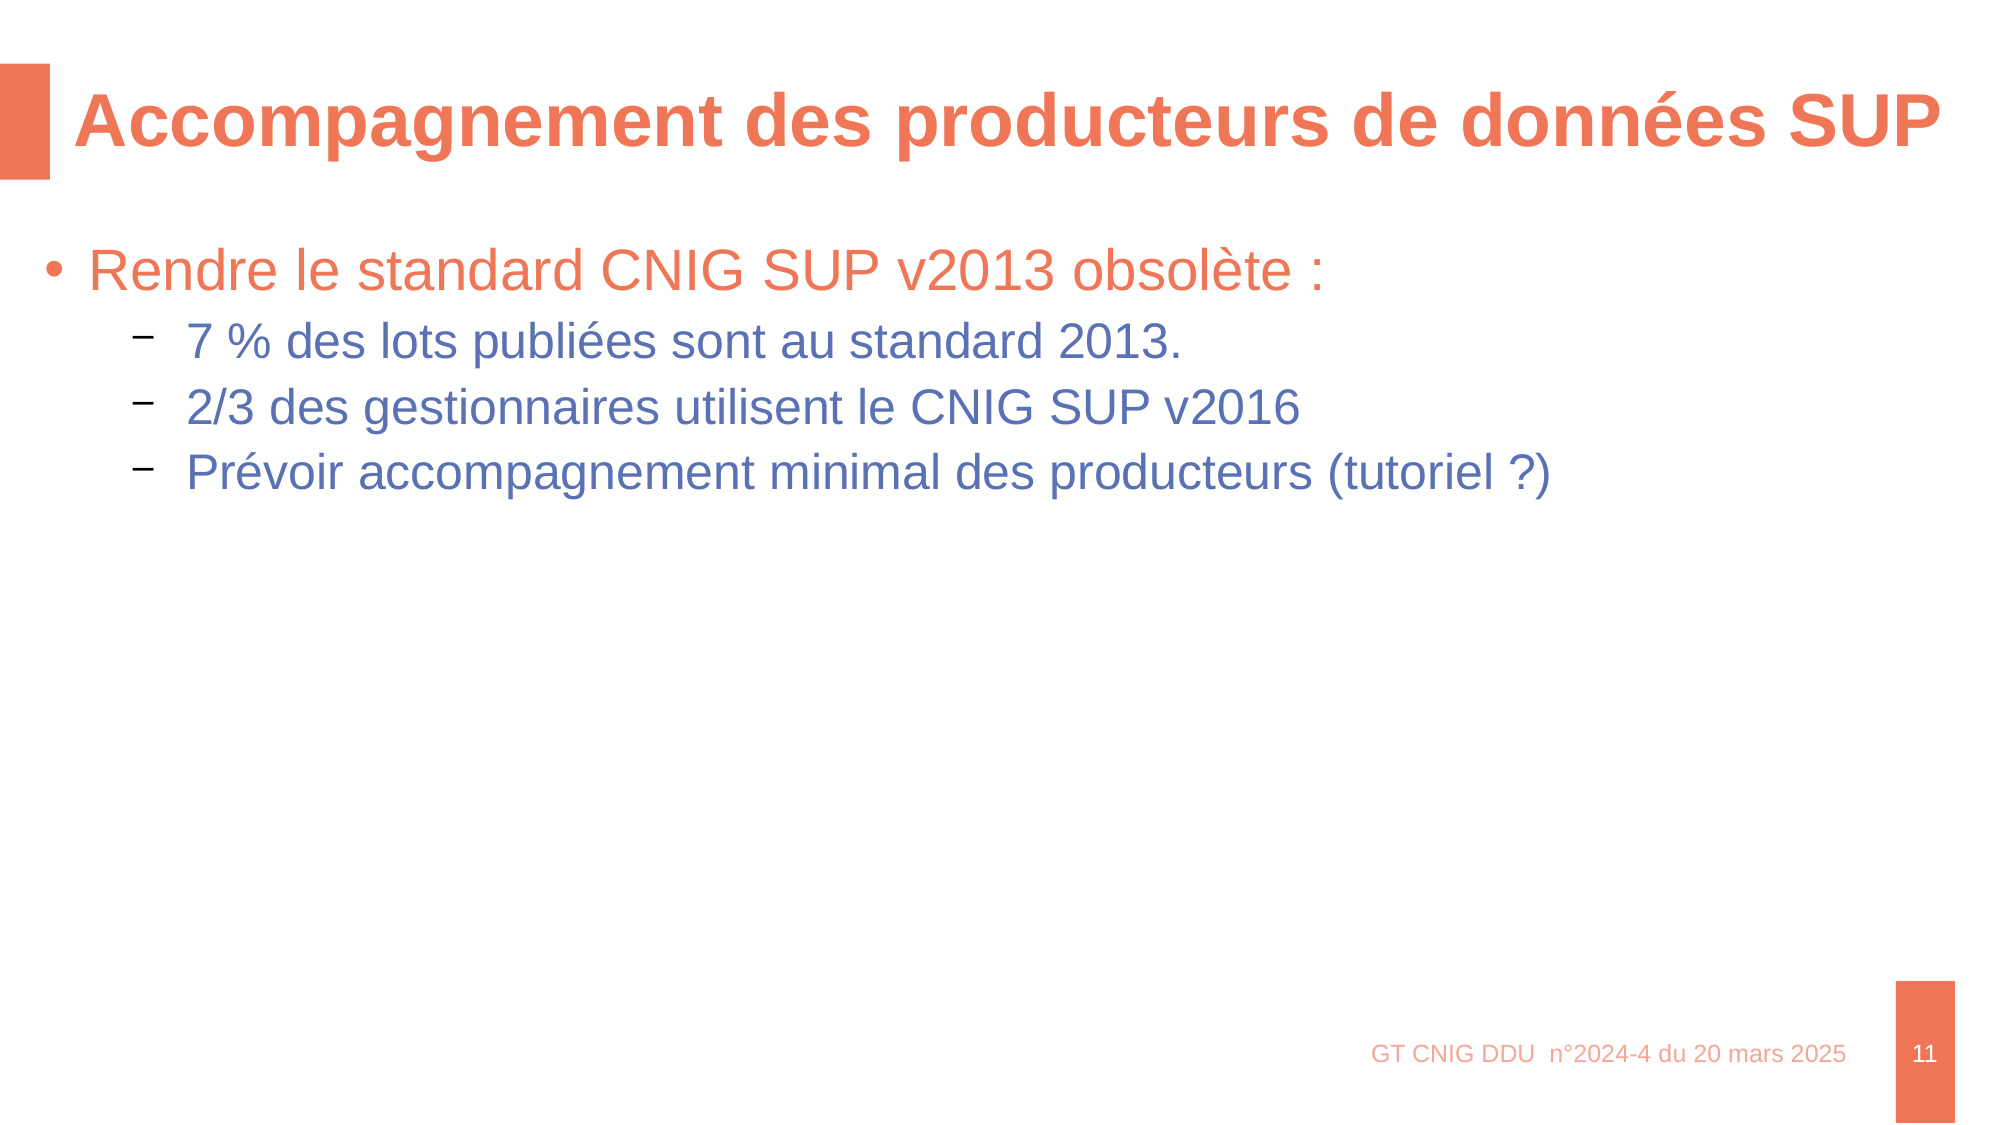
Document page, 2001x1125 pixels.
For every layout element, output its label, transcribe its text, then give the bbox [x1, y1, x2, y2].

title Accompagnement des producteurs de données SUP [59, 70, 2000, 174]
list Rendre le standard CNIG SUP v2013 obsolète : 7 % des lots publiées sont au standard 2013. 2/3 des gestionnaires utilisent le CNIG SUP v2016 Prévoir accompagnement minimal des producteurs (tutoriel ?) [29, 232, 1979, 1058]
